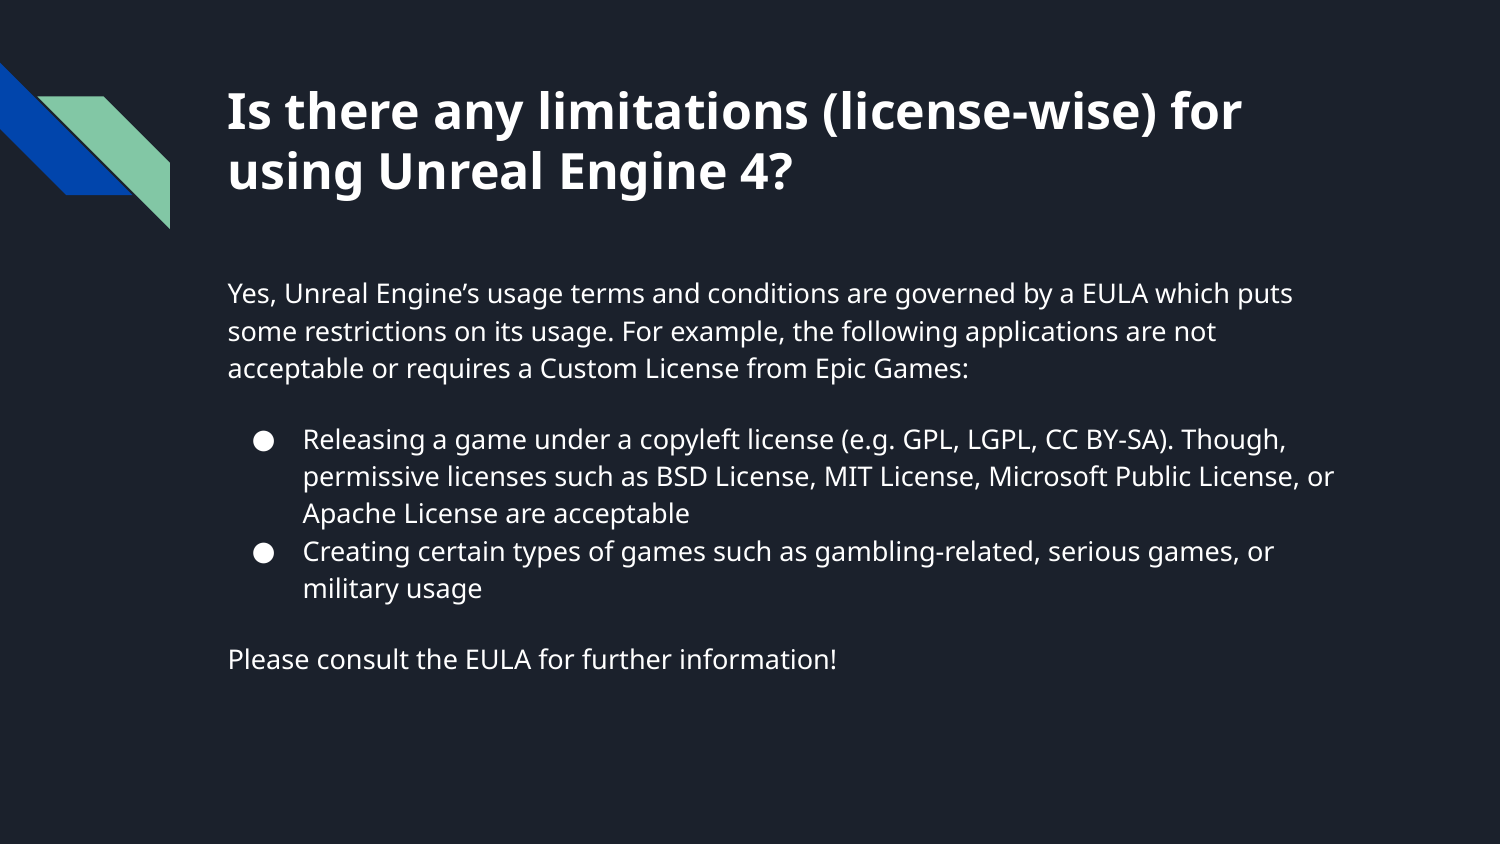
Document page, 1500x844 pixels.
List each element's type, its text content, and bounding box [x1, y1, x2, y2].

text_box Is there any limitations (license-wise) for using Unreal Engine 4? [212, 64, 1368, 215]
text_box Yes, Unreal Engine’s usage terms and conditions are governed by a EULA which puts some restrictions on its usage. For example, the following applications are not acceptable or requires a Custom License from Epic Games: Releasing a game under a copyleft license (e.g. GPL, LGPL, CC BY-SA). Though, permissive licenses such as BSD License, MIT License, Microsoft Public License, or Apache License are acceptable Creating certain types of games such as gambling-related, serious games, or military usage Please consult the EULA for further information! [212, 257, 1368, 735]
